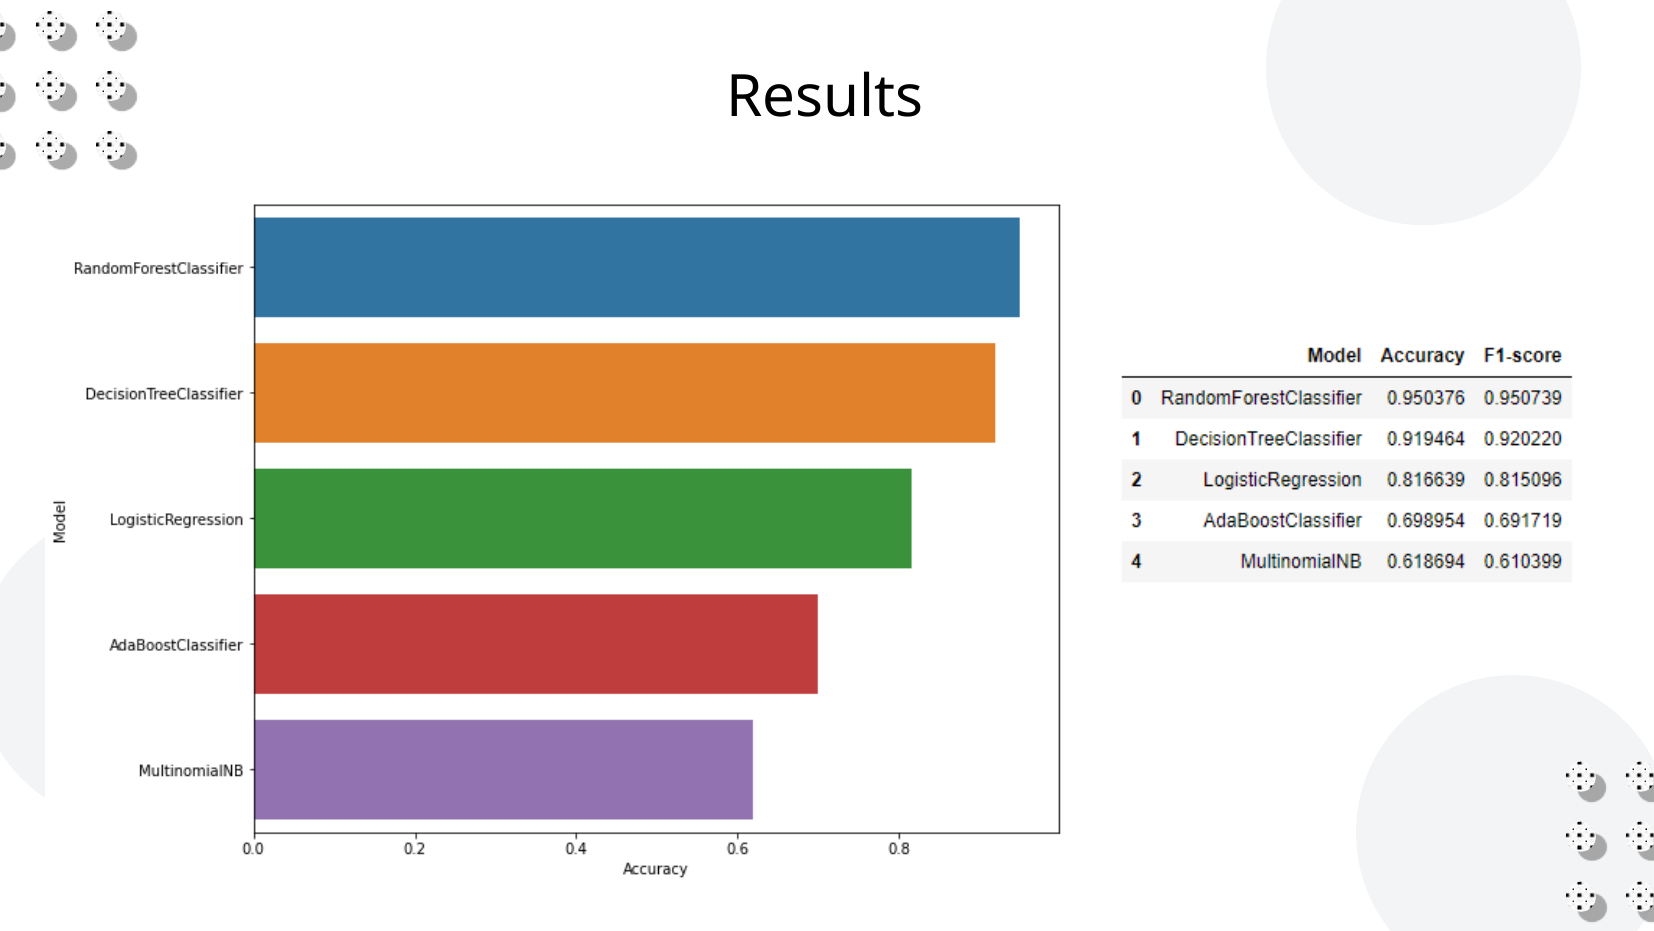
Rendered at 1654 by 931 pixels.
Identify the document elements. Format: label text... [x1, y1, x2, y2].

picture [35, 10, 66, 41]
picture [1565, 881, 1596, 912]
picture [35, 130, 67, 161]
picture [1625, 881, 1654, 912]
picture [1119, 323, 1591, 595]
picture [35, 70, 66, 101]
picture [95, 10, 126, 41]
picture [1625, 821, 1654, 852]
picture [1565, 761, 1596, 792]
picture [0, 74, 6, 99]
picture [45, 186, 1082, 889]
text_box Results [420, 46, 1231, 144]
picture [1565, 821, 1596, 852]
picture [1625, 761, 1654, 792]
picture [95, 70, 126, 101]
picture [0, 133, 7, 159]
picture [95, 130, 127, 161]
picture [0, 13, 6, 38]
